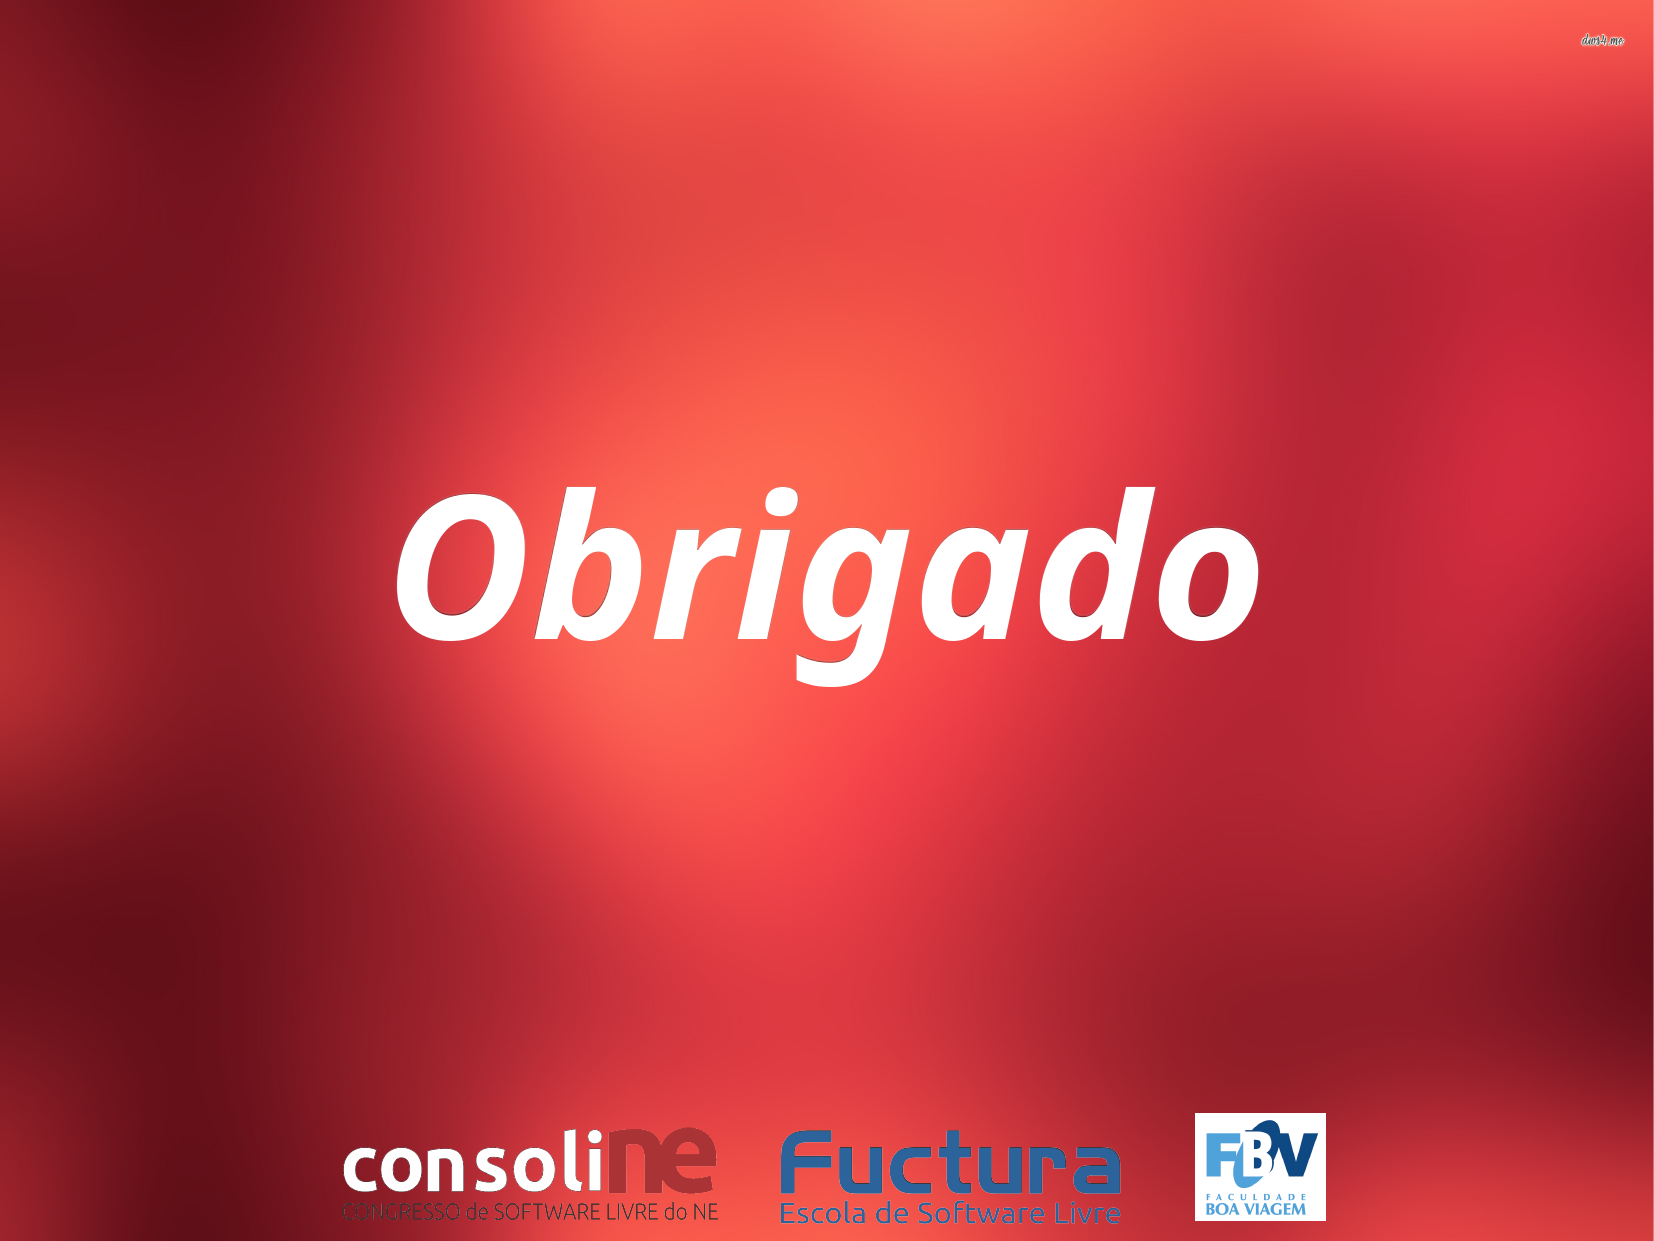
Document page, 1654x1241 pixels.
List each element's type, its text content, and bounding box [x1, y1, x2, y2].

picture [0, 0, 1654, 1241]
title Obrigado [82, 449, 1571, 674]
